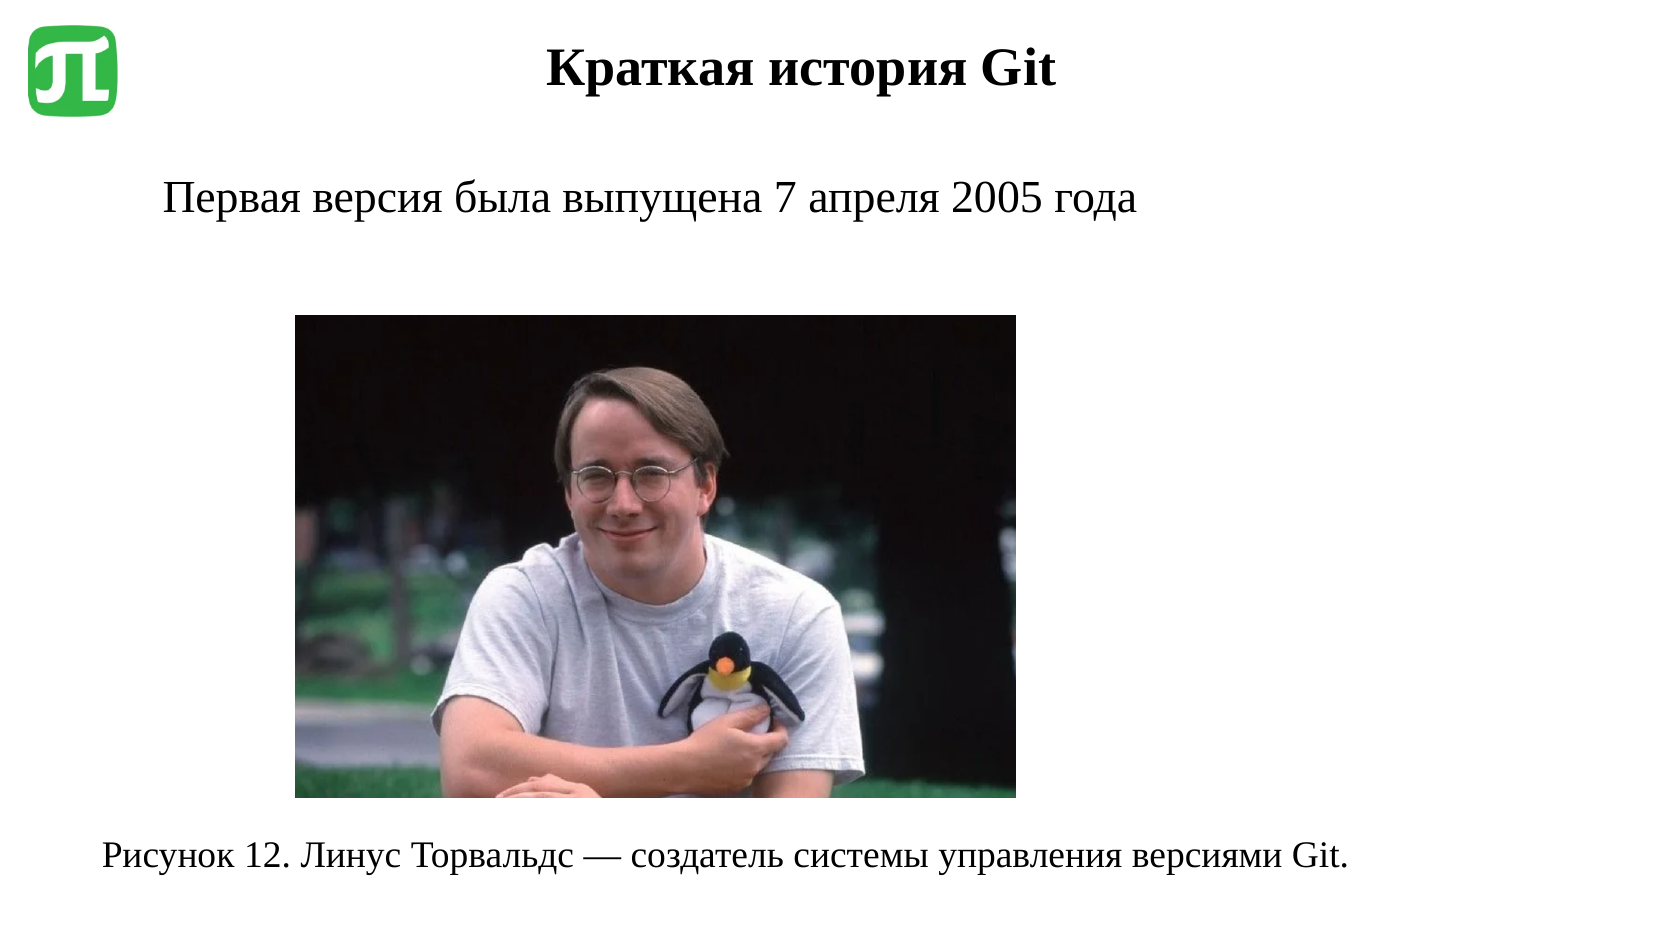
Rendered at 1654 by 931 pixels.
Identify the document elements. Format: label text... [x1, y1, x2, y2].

text_box Рисунок 12. Линус Торвальдс — создатель системы управления версиями Git. [87, 826, 1593, 931]
text_box Краткая история Git [531, 29, 1654, 119]
text_box Первая версия была выпущена 7 апреля 2005 года [147, 88, 1654, 296]
picture [295, 315, 1016, 798]
picture [28, 25, 119, 119]
